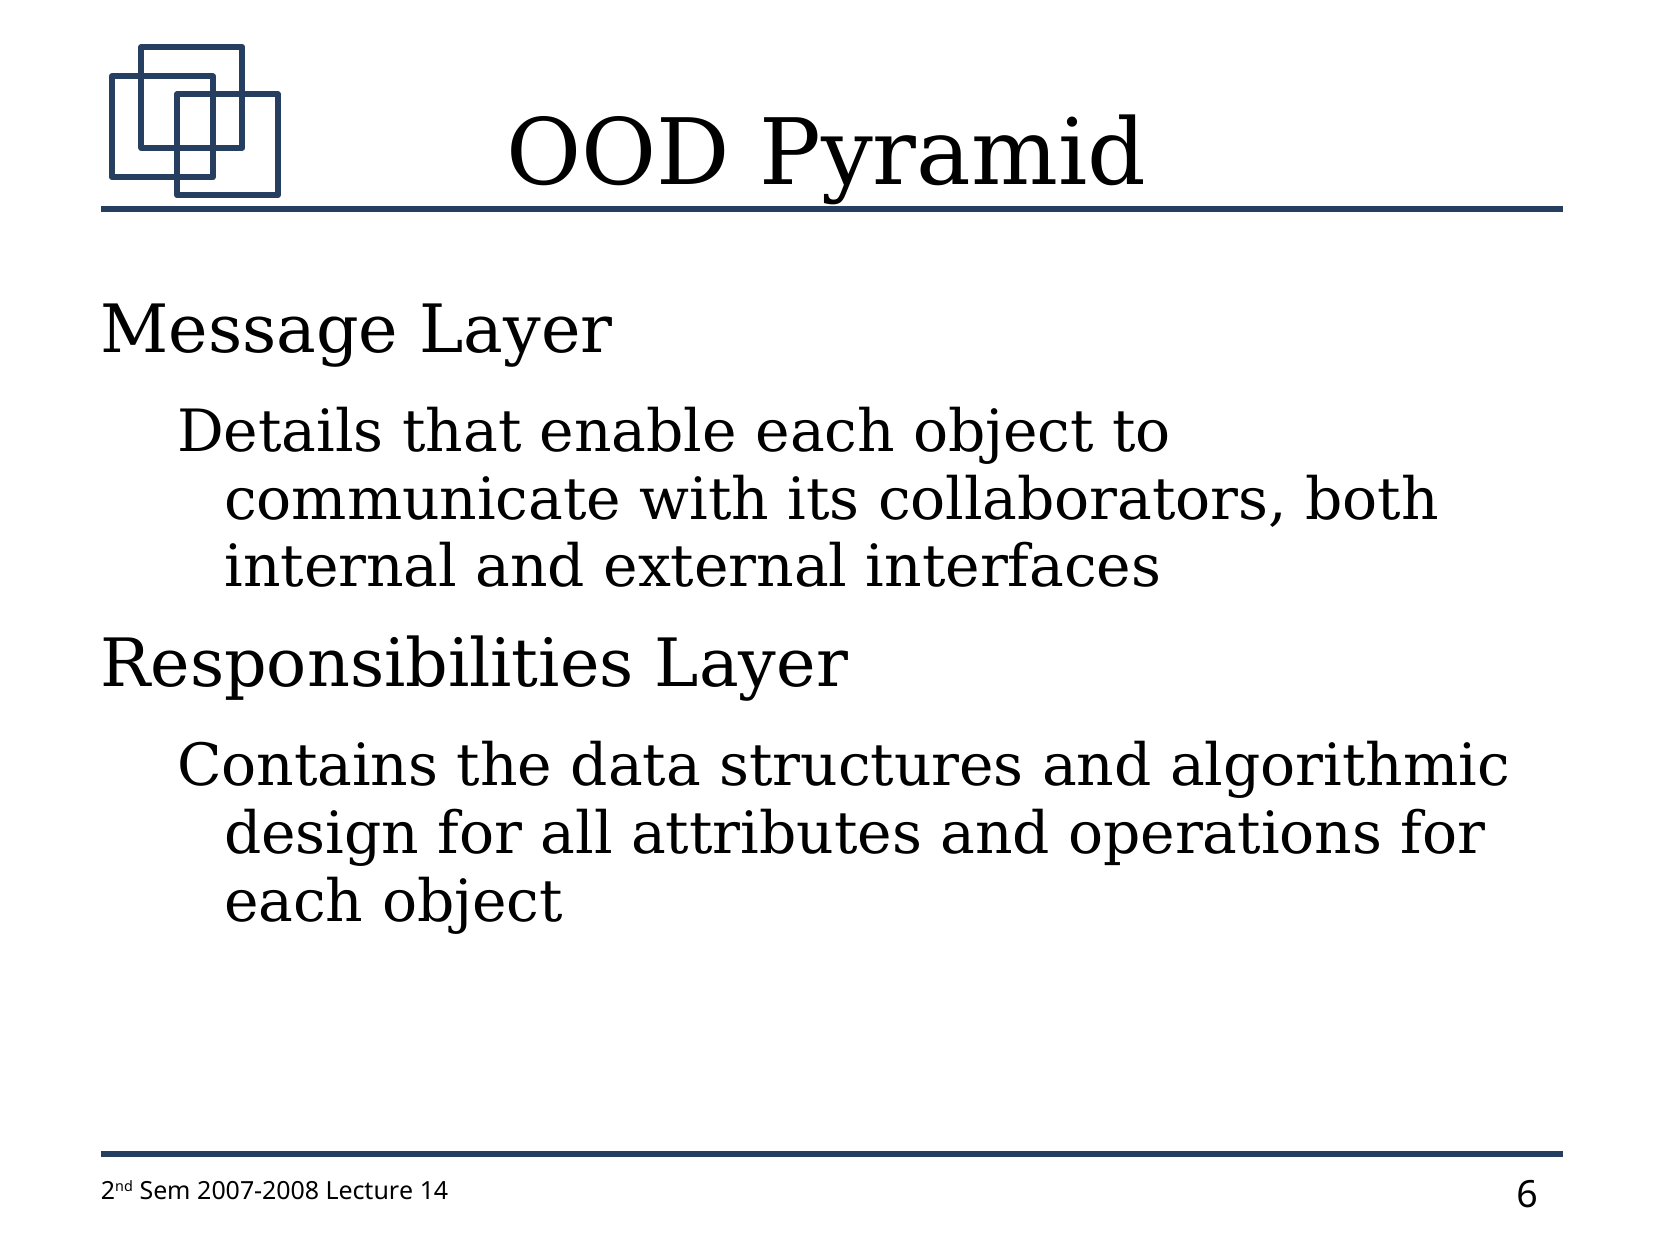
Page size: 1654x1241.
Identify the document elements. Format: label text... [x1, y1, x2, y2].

list Message Layer Details that enable each object to communicate with its collaborators, both internal and external interfaces Responsibilities Layer Contains the data structures and algorithmic design for all attributes and operations for each object [82, 290, 1571, 1109]
title OOD Pyramid [82, 49, 1571, 257]
